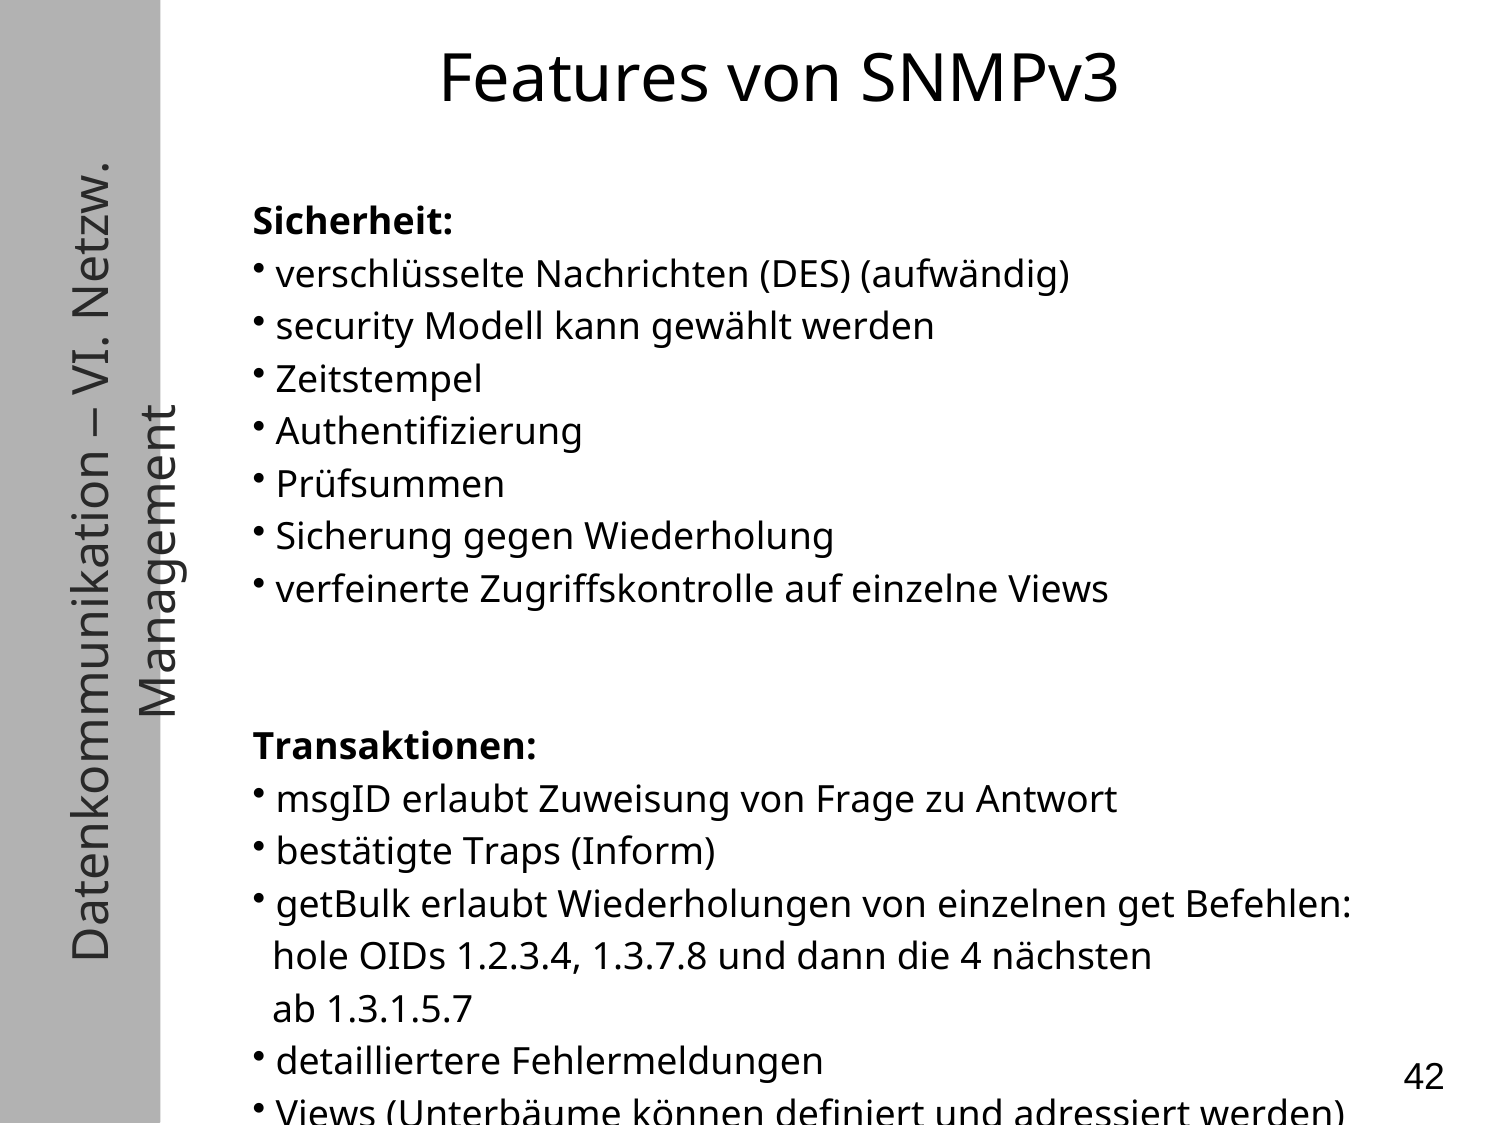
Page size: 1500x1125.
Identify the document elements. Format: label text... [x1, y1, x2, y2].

text_box Sicherheit: verschlüsselte Nachrichten (DES) (aufwändig) security Modell kann gewählt werden Zeitstempel Authentifizierung Prüfsummen Sicherung gegen Wiederholung verfeinerte Zugriffskontrolle auf einzelne Views Transaktionen: msgID erlaubt Zuweisung von Frage zu Antwort bestätigte Traps (Inform) getBulk erlaubt Wiederholungen von einzelnen get Befehlen: hole OIDs 1.2.3.4, 1.3.7.8 und dann die 4 nächsten ab 1.3.1.5.7 detailliertere Fehlermeldungen Views (Unterbäume können definiert und adressiert werden) [237, 187, 1448, 1125]
text_box <number> [1403, 1056, 1479, 1106]
text_box Features von SNMPv3 [429, 27, 1130, 123]
text_box [0, 0, 160, 1123]
text_box Datenkommunikation – VI. Netzw. Management [47, 1, 178, 1124]
